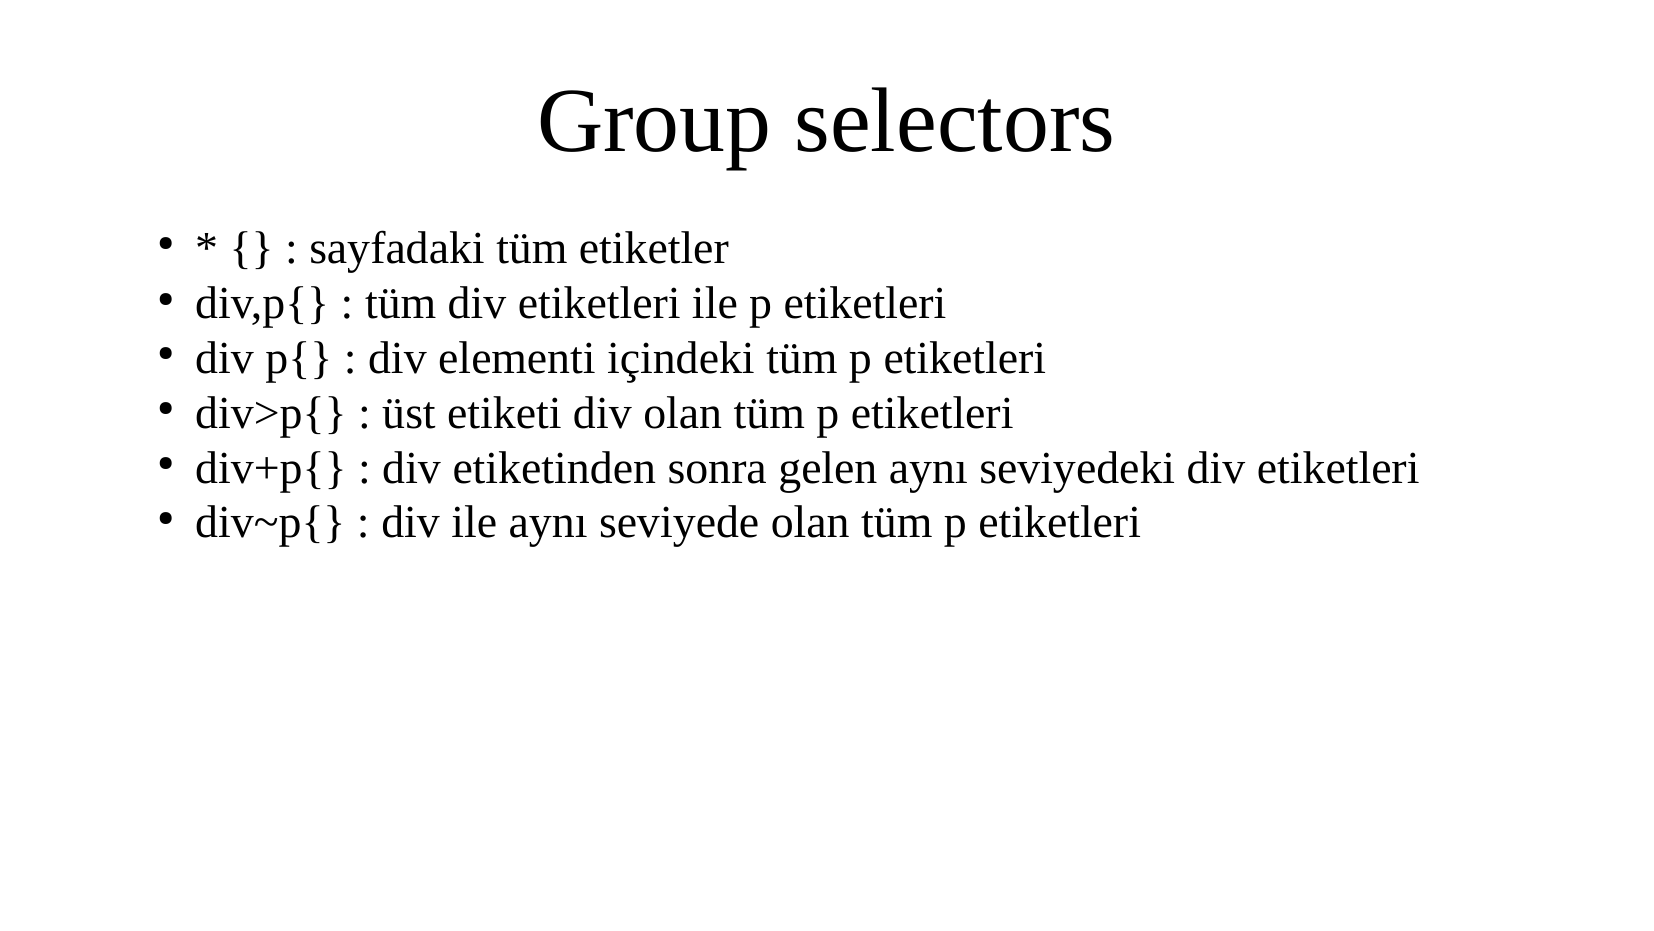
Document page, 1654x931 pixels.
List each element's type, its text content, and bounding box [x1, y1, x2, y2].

list * {} : sayfadaki tüm etiketler div,p{} : tüm div etiketleri ile p etiketleri div p{} : div elementi içindeki tüm p etiketleri div>p{} : üst etiketi div olan tüm p etiketleri div+p{} : div etiketinden sonra gelen aynı seviyedeki div etiketleri div~p{} : div ile aynı seviyede olan tüm p etiketleri [82, 217, 1571, 758]
title Group selectors [82, 37, 1571, 193]
